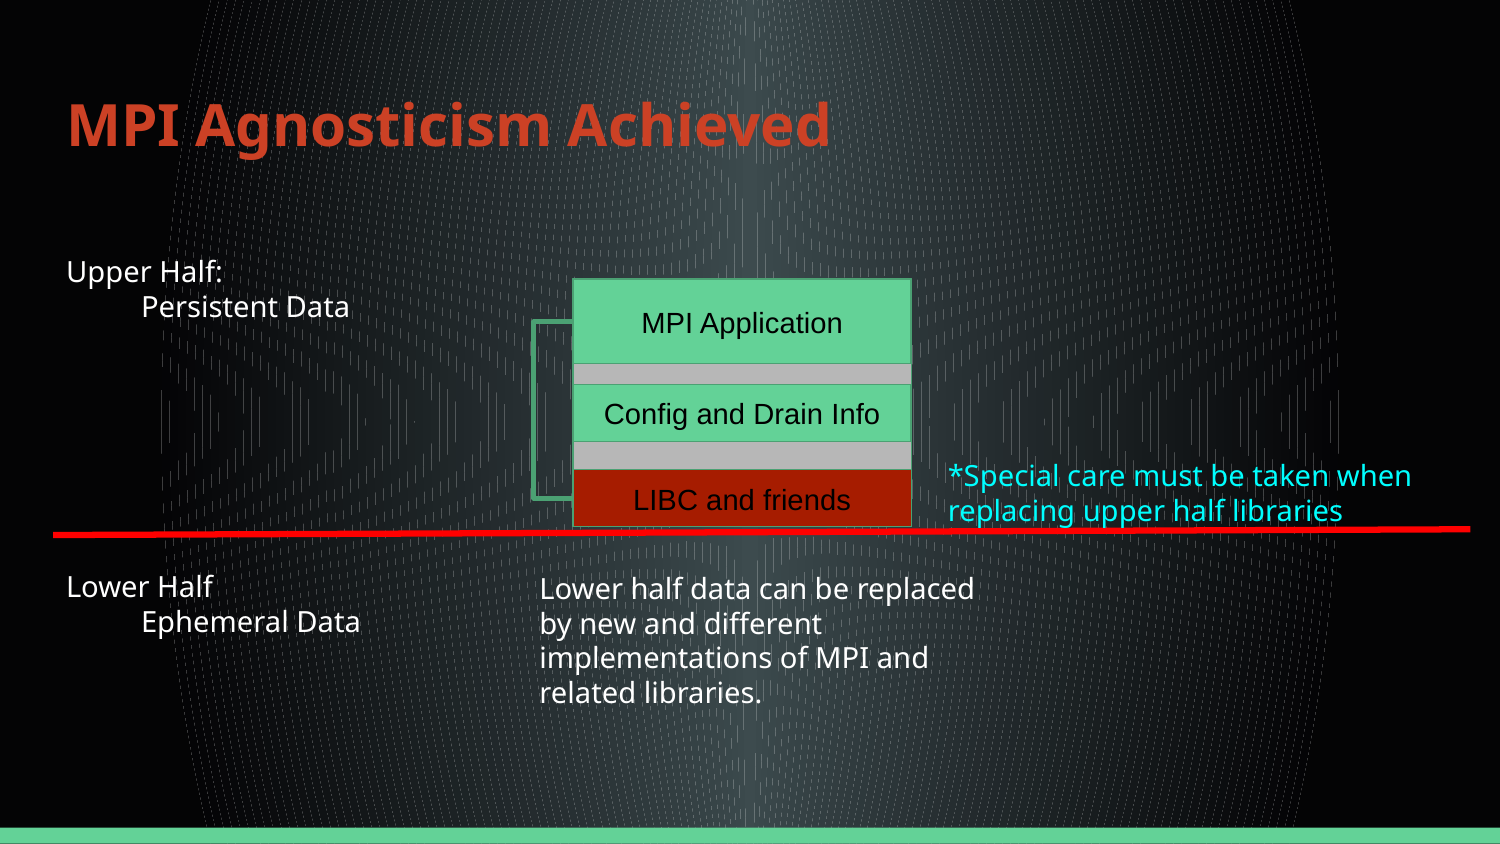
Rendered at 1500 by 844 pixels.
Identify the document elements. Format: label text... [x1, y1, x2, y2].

text_box *Special care must be taken when replacing upper half libraries [932, 442, 1471, 527]
text_box MPI Application [573, 279, 912, 364]
text_box [572, 278, 912, 319]
title MPI Agnosticism Achieved [51, 72, 1449, 167]
text_box Lower half data can be replaced by new and different implementations of MPI and related libraries. [524, 554, 1005, 787]
text_box Upper Half: Persistent Data Lower Half Ephemeral Data [51, 238, 506, 787]
text_box [572, 324, 912, 469]
text_box Config and Drain Info [573, 384, 912, 442]
text_box LIBC and friends [572, 469, 912, 527]
